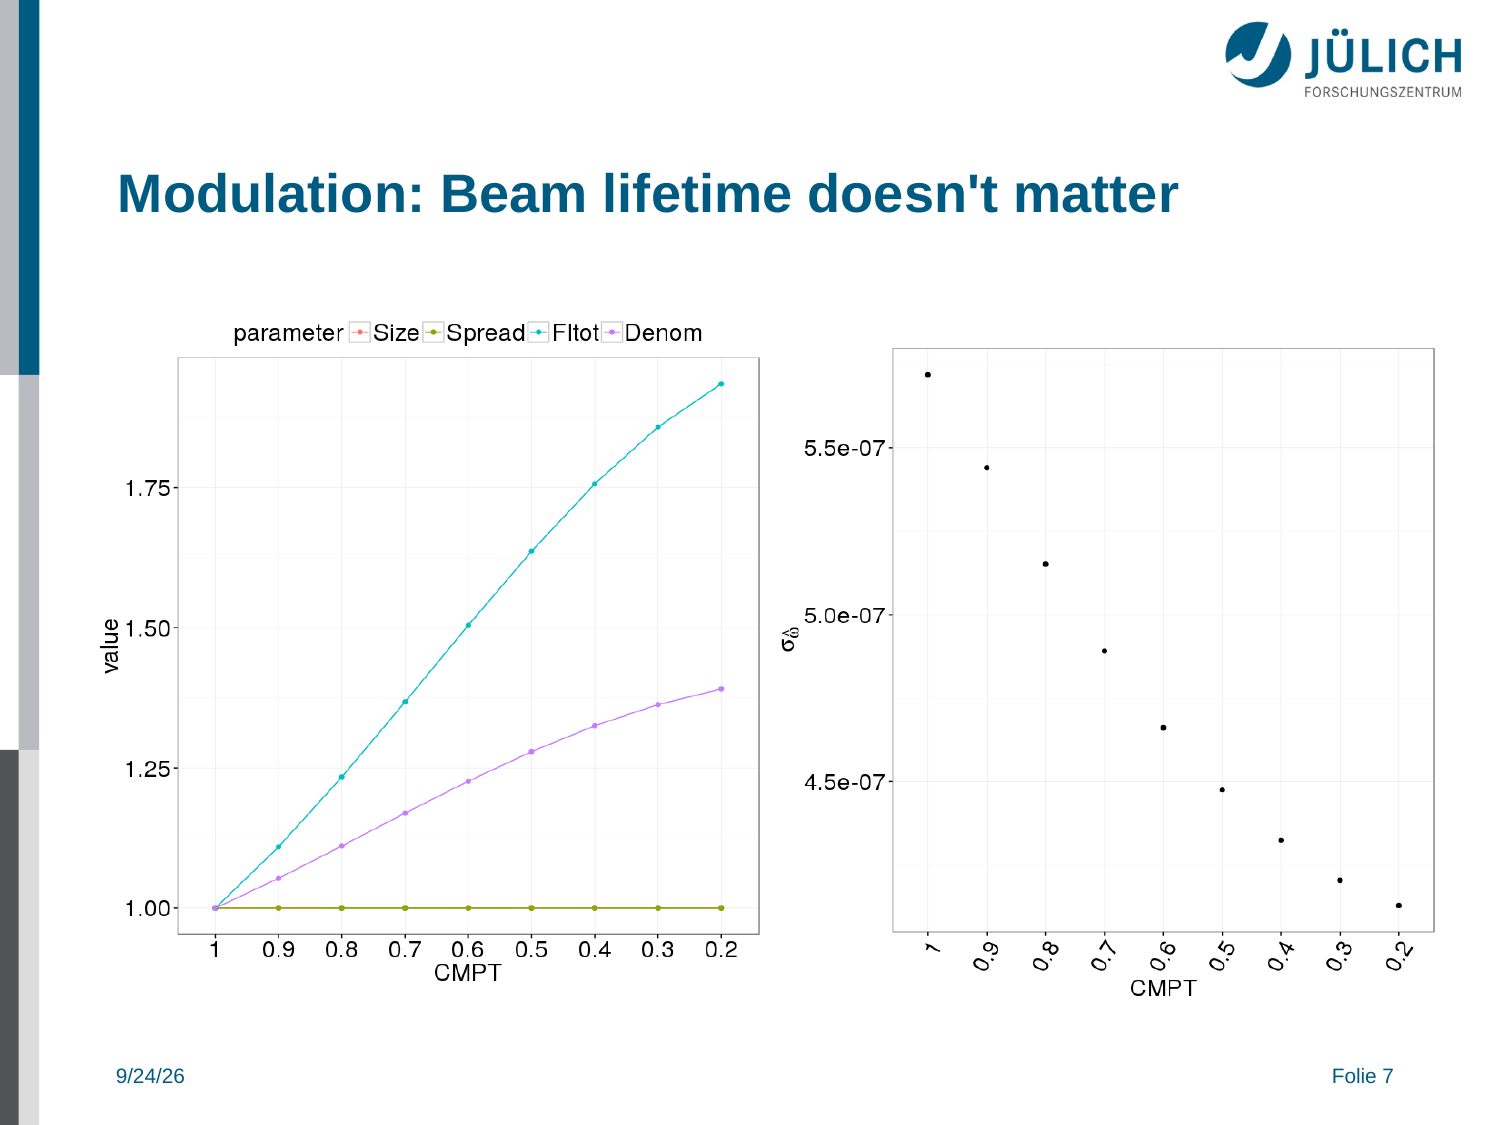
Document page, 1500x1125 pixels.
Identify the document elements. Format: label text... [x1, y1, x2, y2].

picture [1224, 20, 1461, 97]
picture [771, 341, 1441, 1006]
title Modulation: Beam lifetime doesn't matter [117, 99, 1393, 288]
picture [90, 299, 766, 991]
